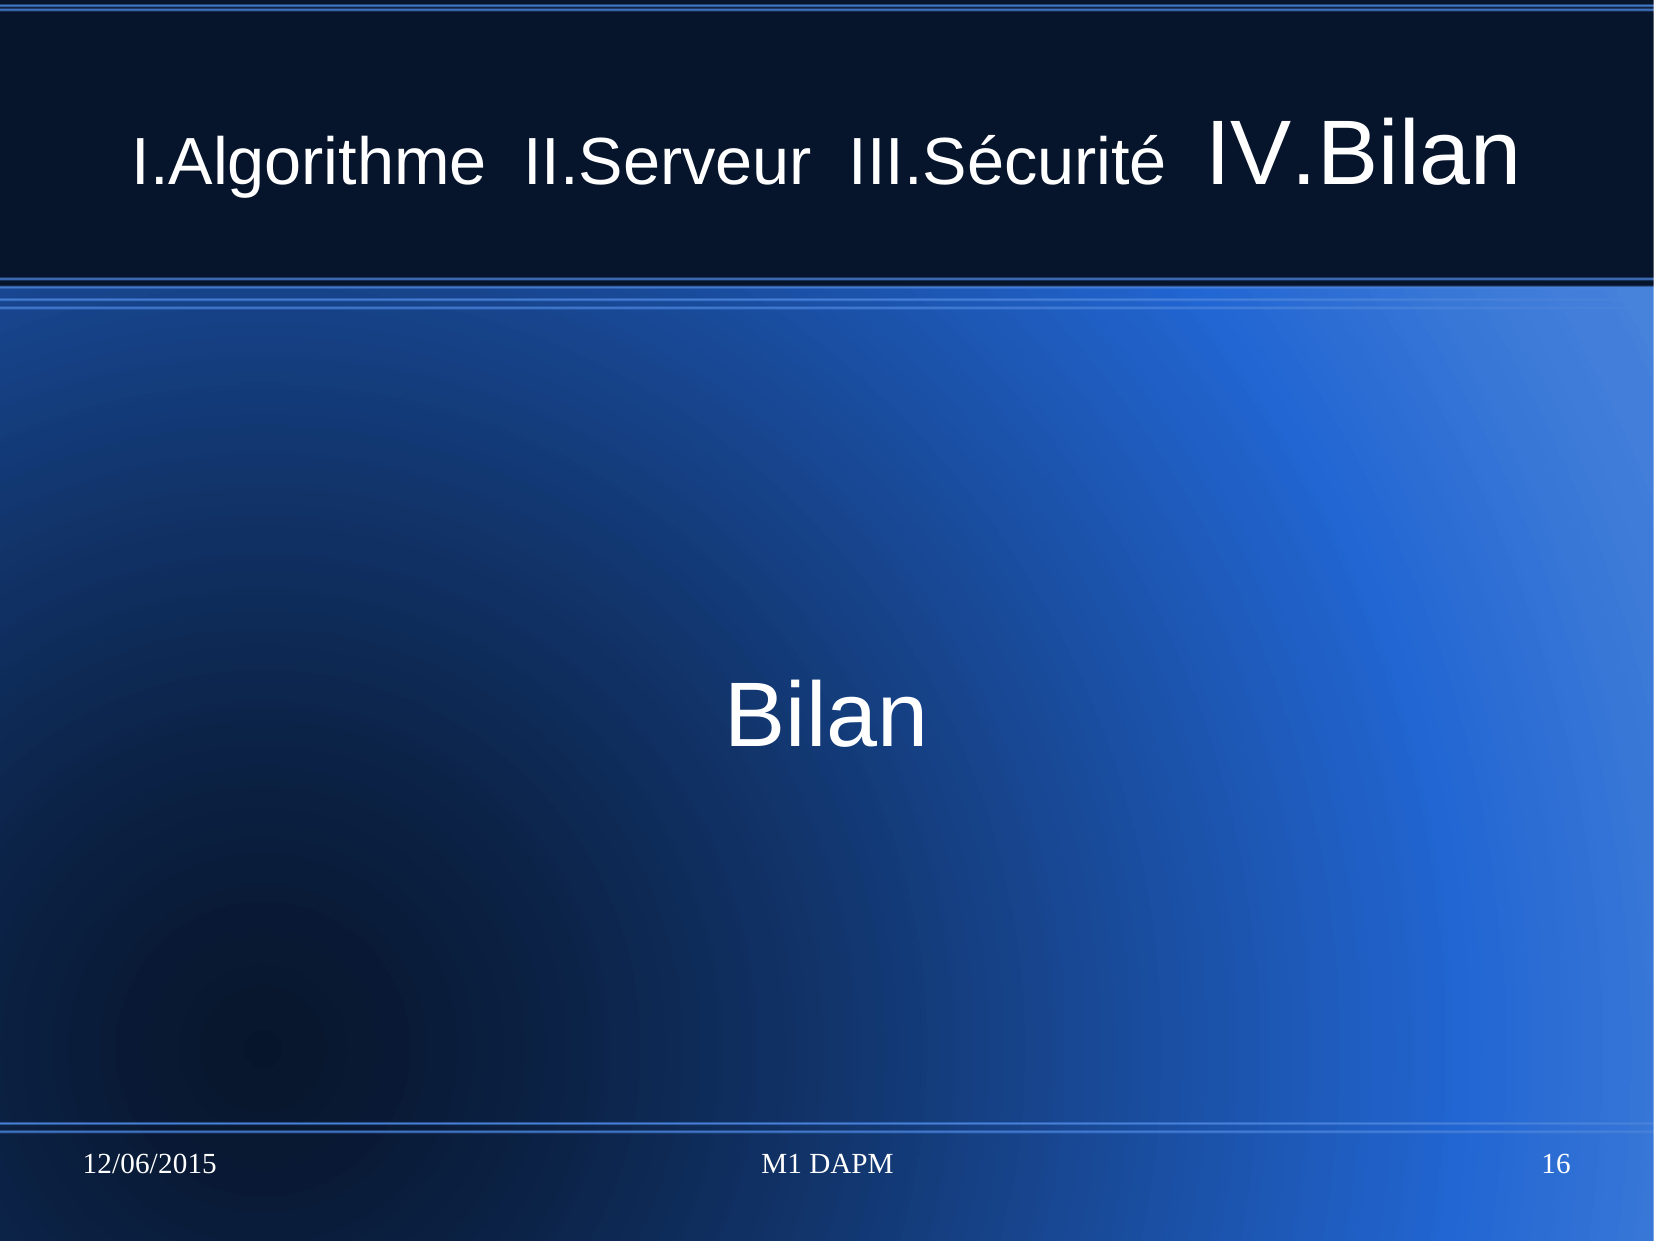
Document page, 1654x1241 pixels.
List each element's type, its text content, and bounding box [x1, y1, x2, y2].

title I.Algorithme II.Serveur III.Sécurité IV.Bilan [82, 49, 1571, 257]
picture [0, 0, 1654, 1241]
subtitle Bilan [82, 355, 1571, 1075]
